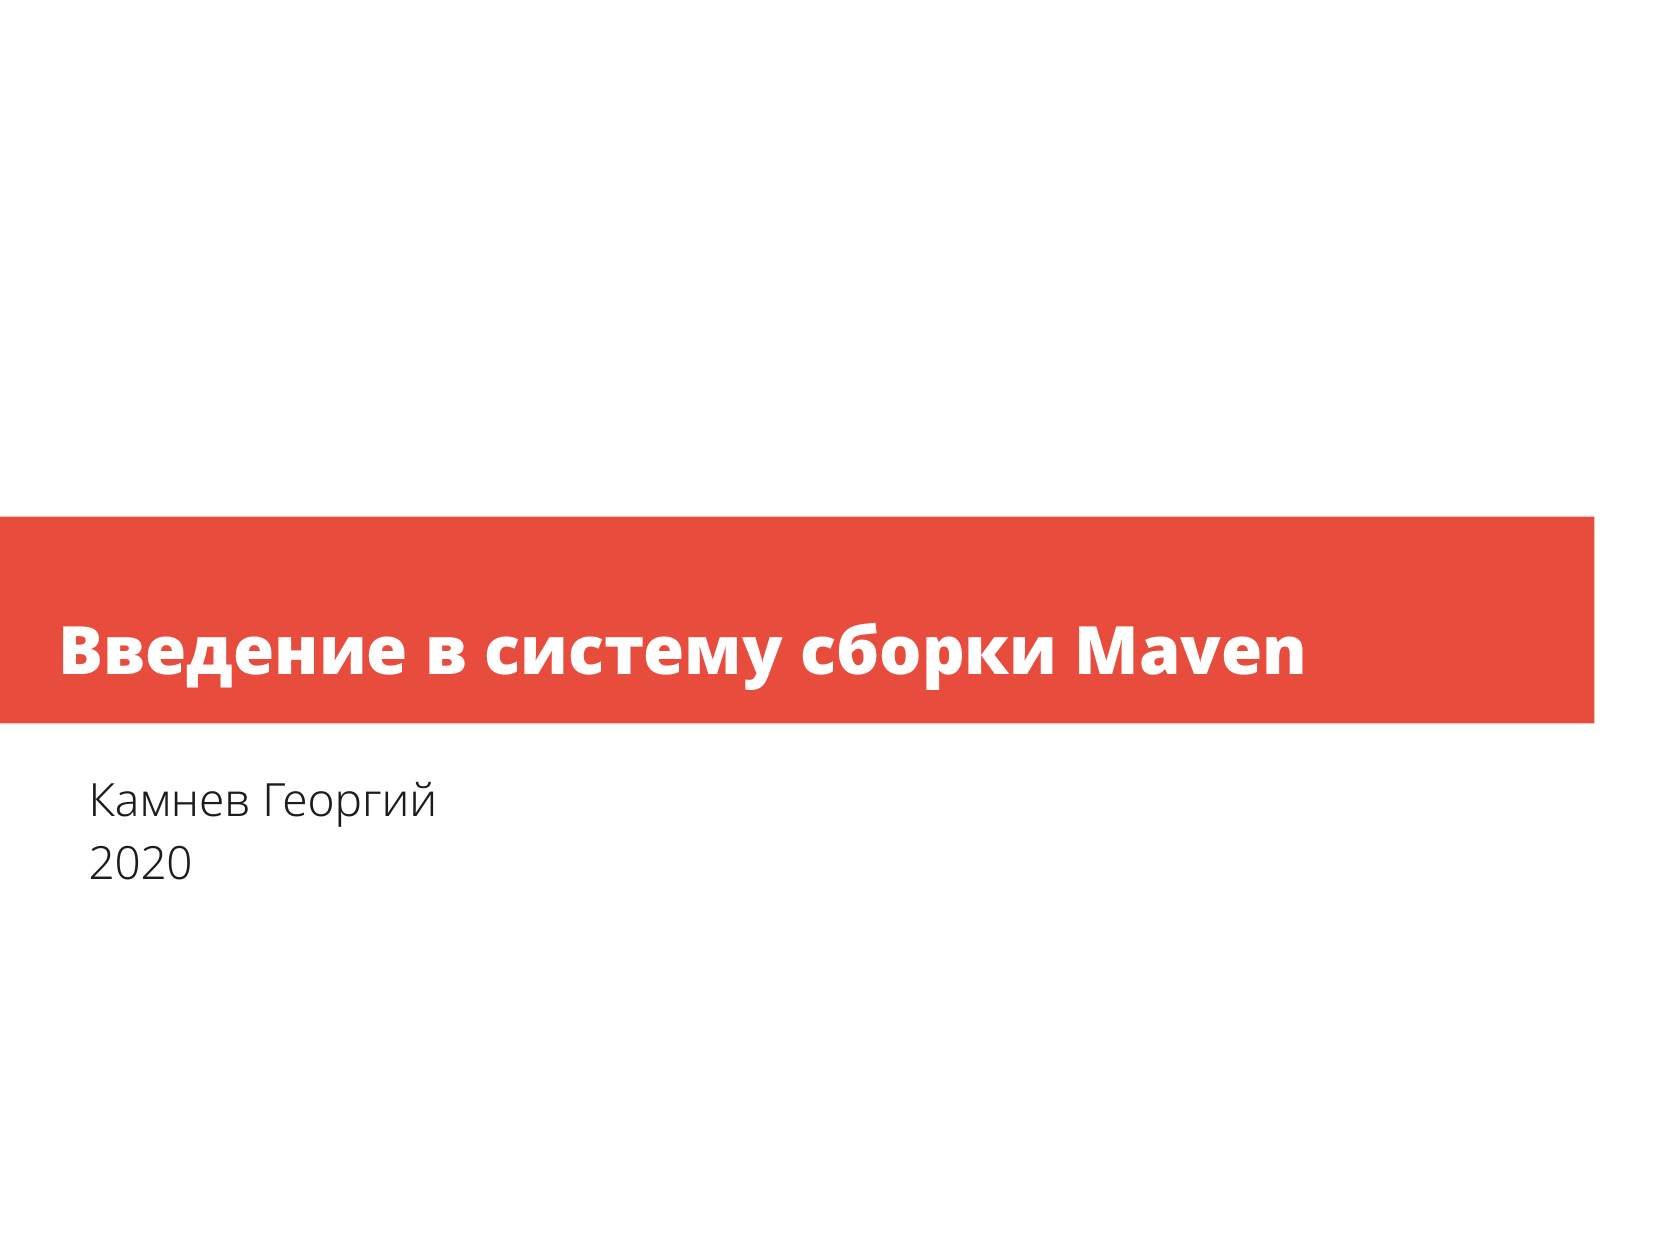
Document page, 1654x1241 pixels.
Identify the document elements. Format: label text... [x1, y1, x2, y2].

subtitle Камнев Георгий 2020 [88, 767, 1595, 1182]
title Введение в систему сборки Maven [59, 546, 1595, 694]
